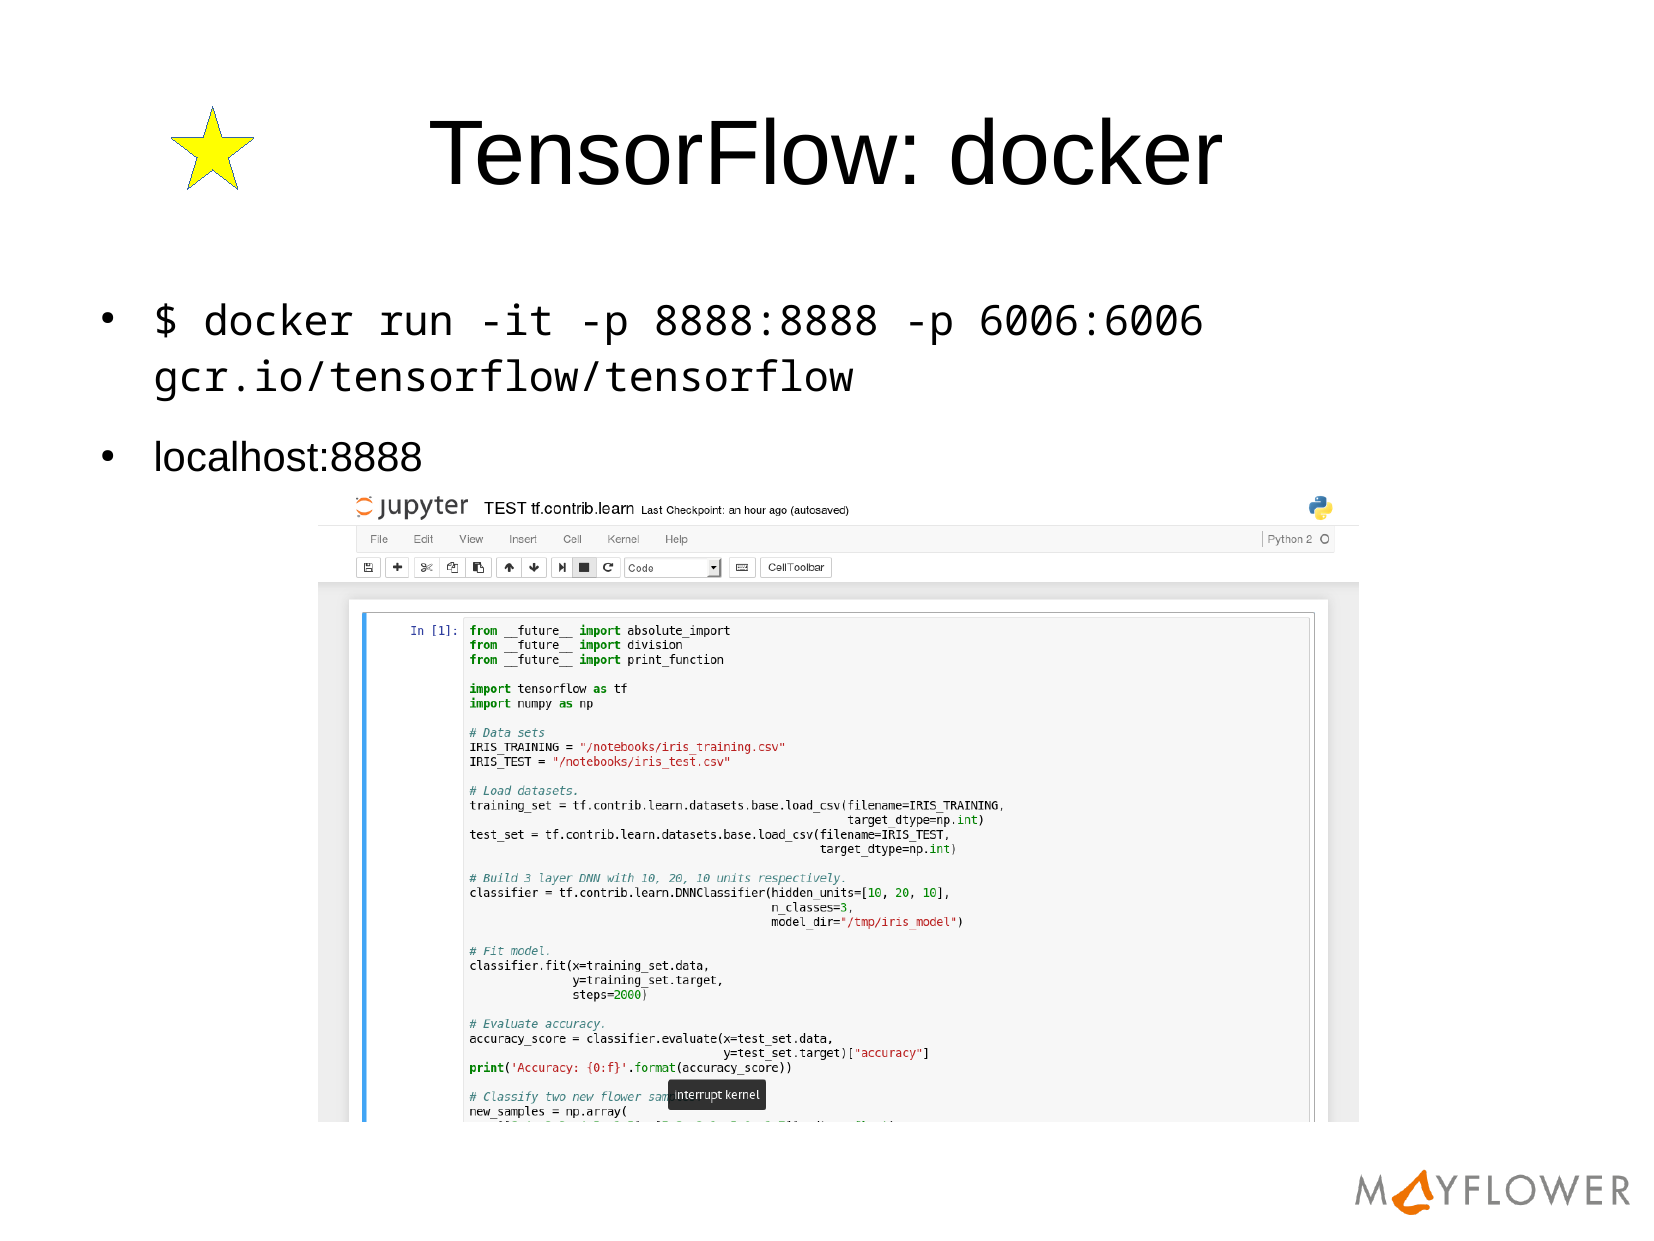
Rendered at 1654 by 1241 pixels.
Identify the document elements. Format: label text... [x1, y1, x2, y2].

picture [318, 492, 1359, 1123]
text_box [171, 106, 254, 190]
title TensorFlow: docker [82, 49, 1571, 257]
list $ docker run -it -p 8888:8888 -p 6006:6006 gcr.io/tensorflow/tensorflow localhost:8888 [82, 290, 1571, 1010]
picture [1355, 1169, 1630, 1215]
